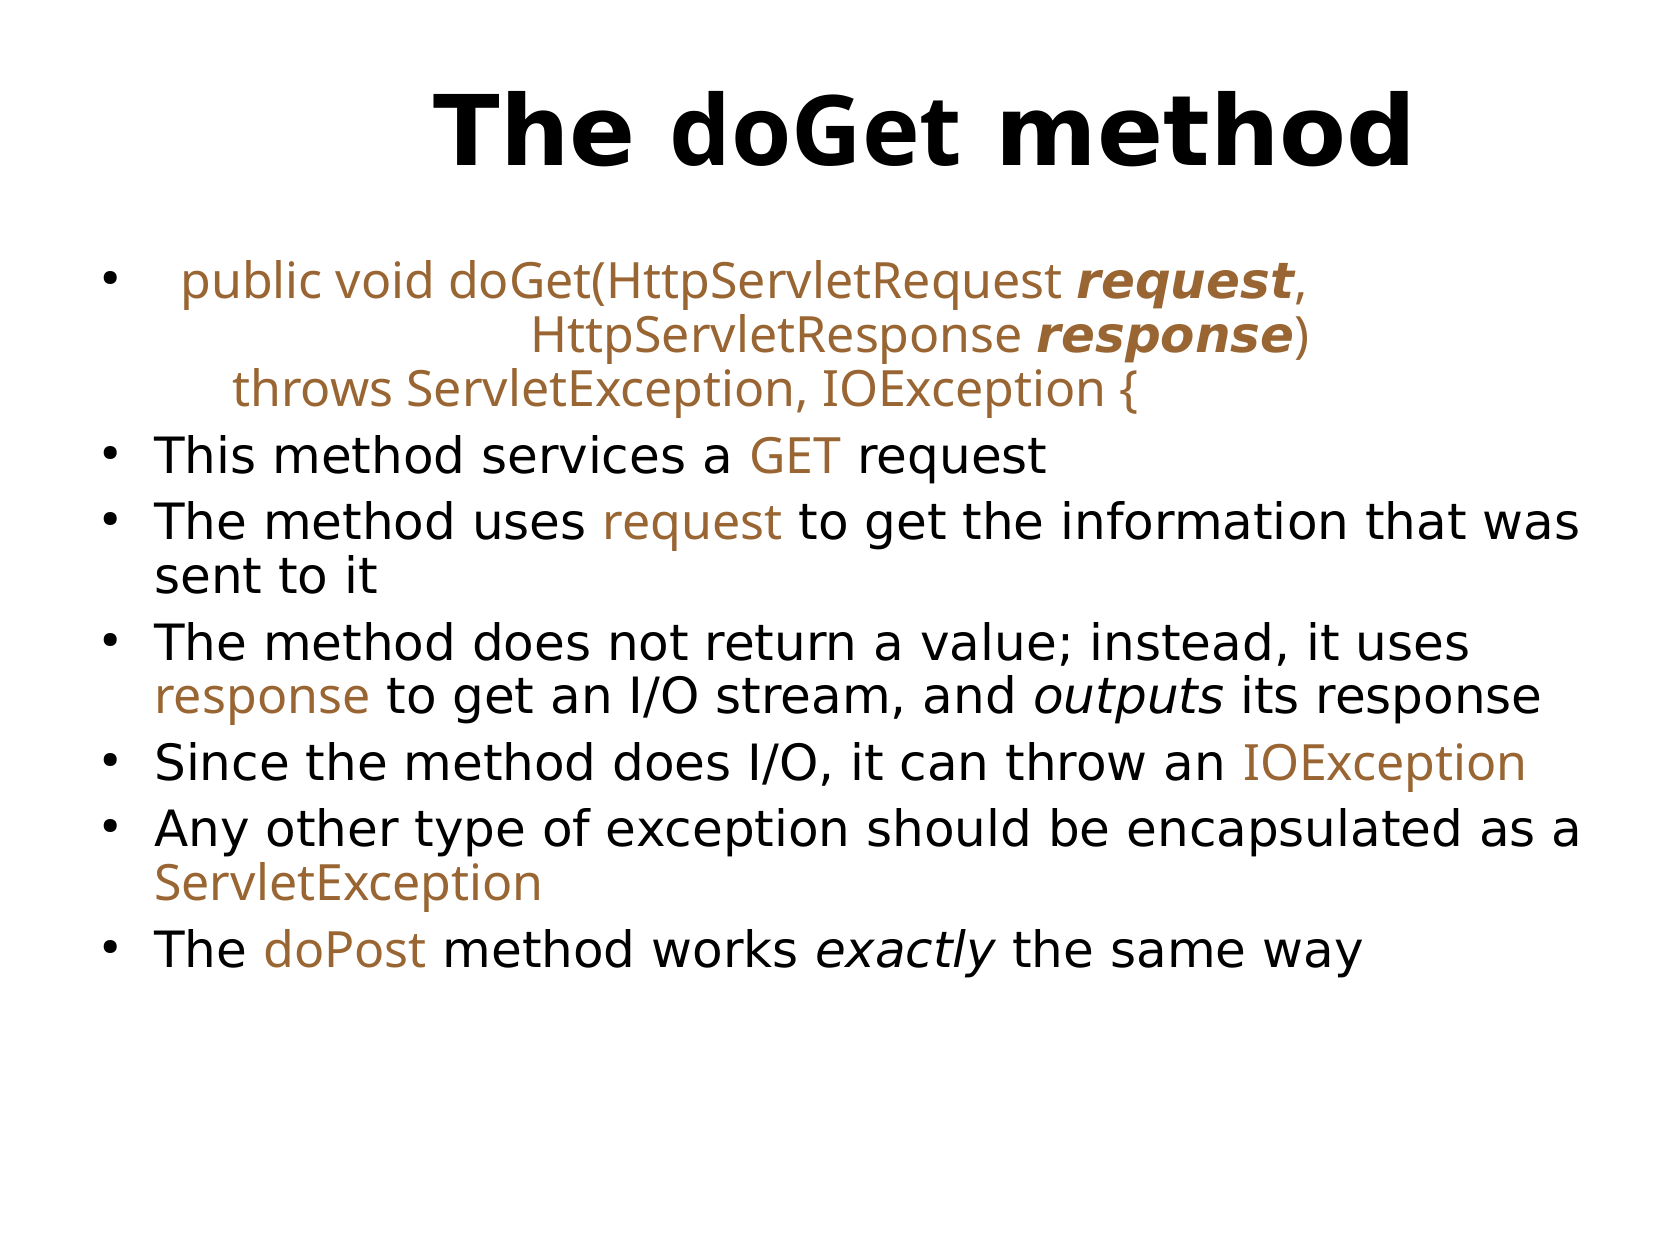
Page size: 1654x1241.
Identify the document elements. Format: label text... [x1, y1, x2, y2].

list public void doGet(HttpServletRequest request, HttpServletResponse response) throws ServletException, IOException { This method services a GET request The method uses request to get the information that was sent to it The method does not return a value; instead, it uses response to get an I/O stream, and outputs its response Since the method does I/O, it can throw an IOException Any other type of exception should be encapsulated as a ServletException The doPost method works exactly the same way [68, 247, 1620, 1109]
title The doGet method [220, 41, 1630, 193]
